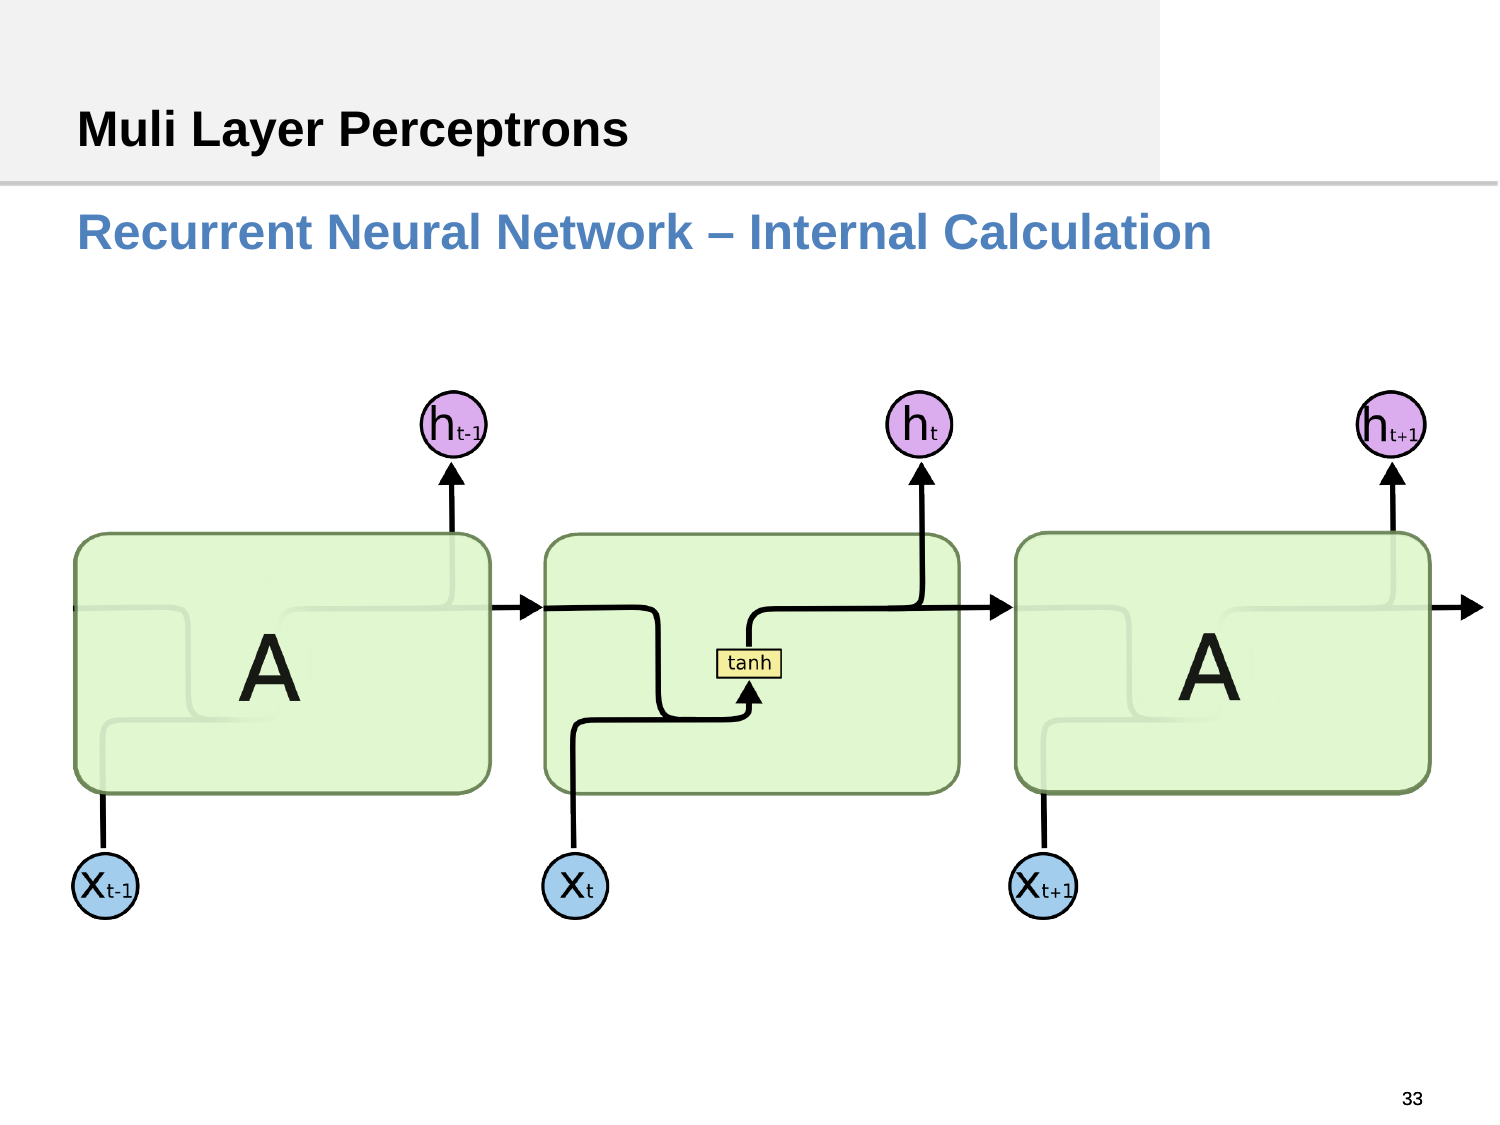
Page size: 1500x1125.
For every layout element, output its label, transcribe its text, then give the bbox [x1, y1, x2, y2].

text_box Recurrent Neural Network – Internal Calculation [76, 200, 1424, 259]
picture [71, 390, 1484, 920]
text_box Muli Layer Perceptrons [76, 39, 1042, 157]
